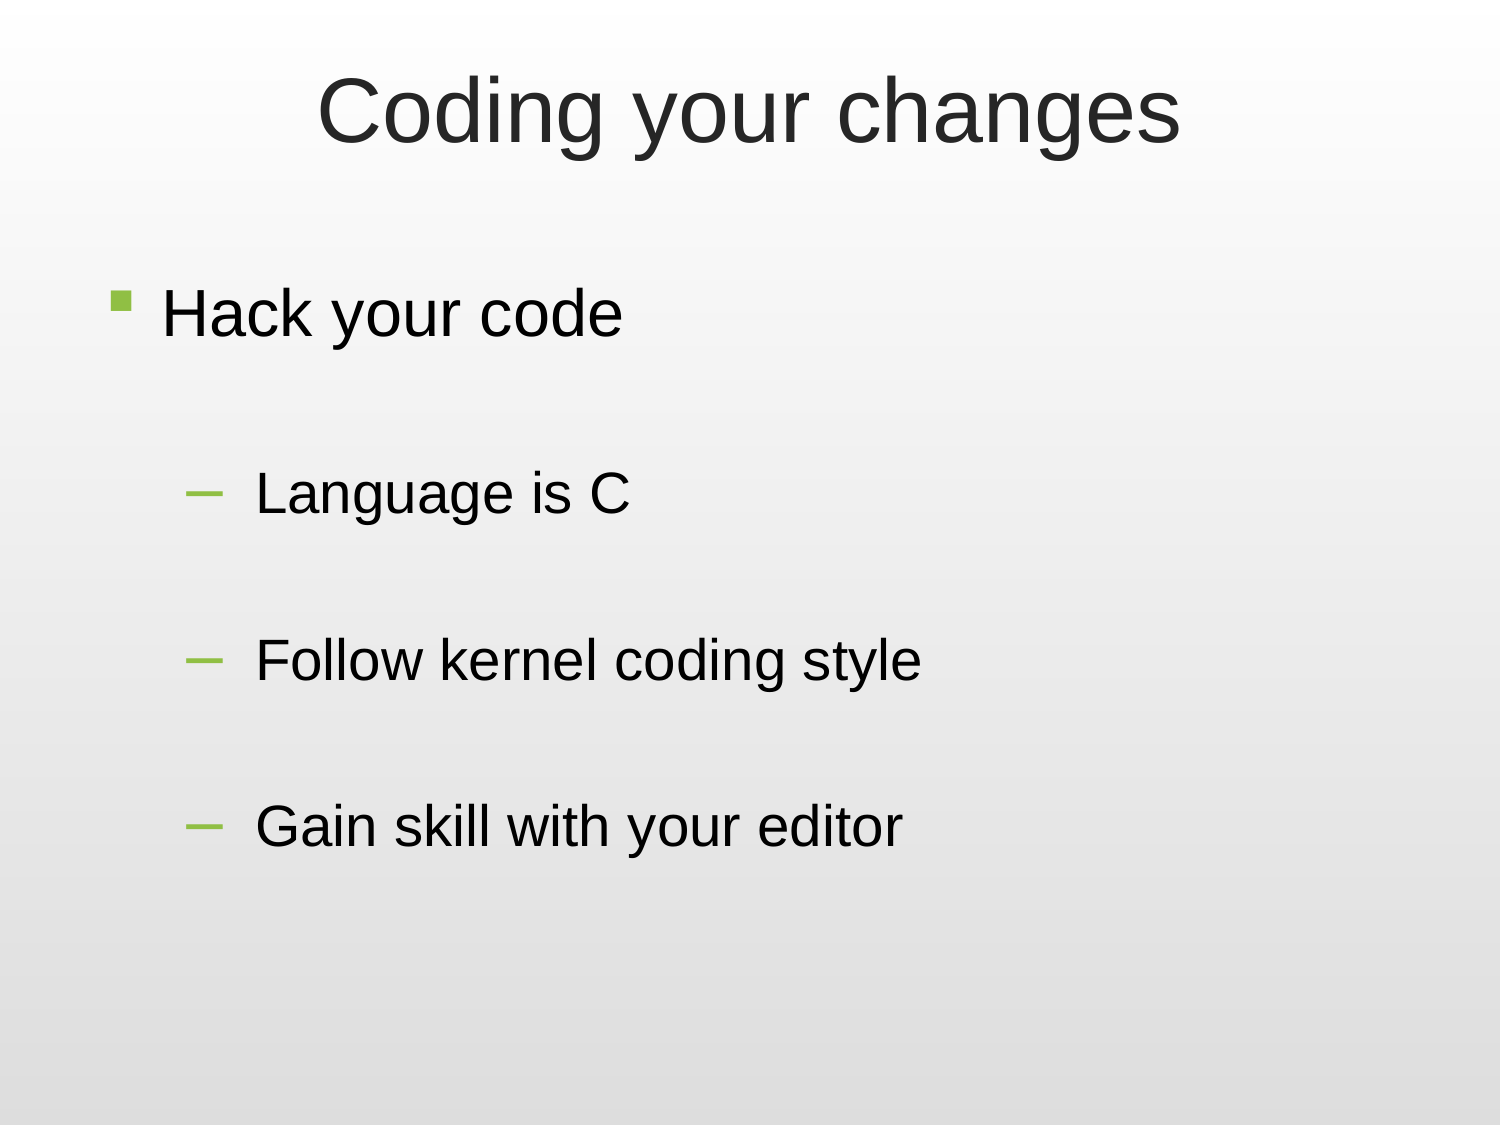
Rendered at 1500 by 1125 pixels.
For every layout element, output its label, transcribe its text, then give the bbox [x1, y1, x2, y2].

title Coding your changes [75, 19, 1425, 191]
list Hack your code Language is C Follow kernel coding style Gain skill with your editor [90, 262, 1441, 1005]
